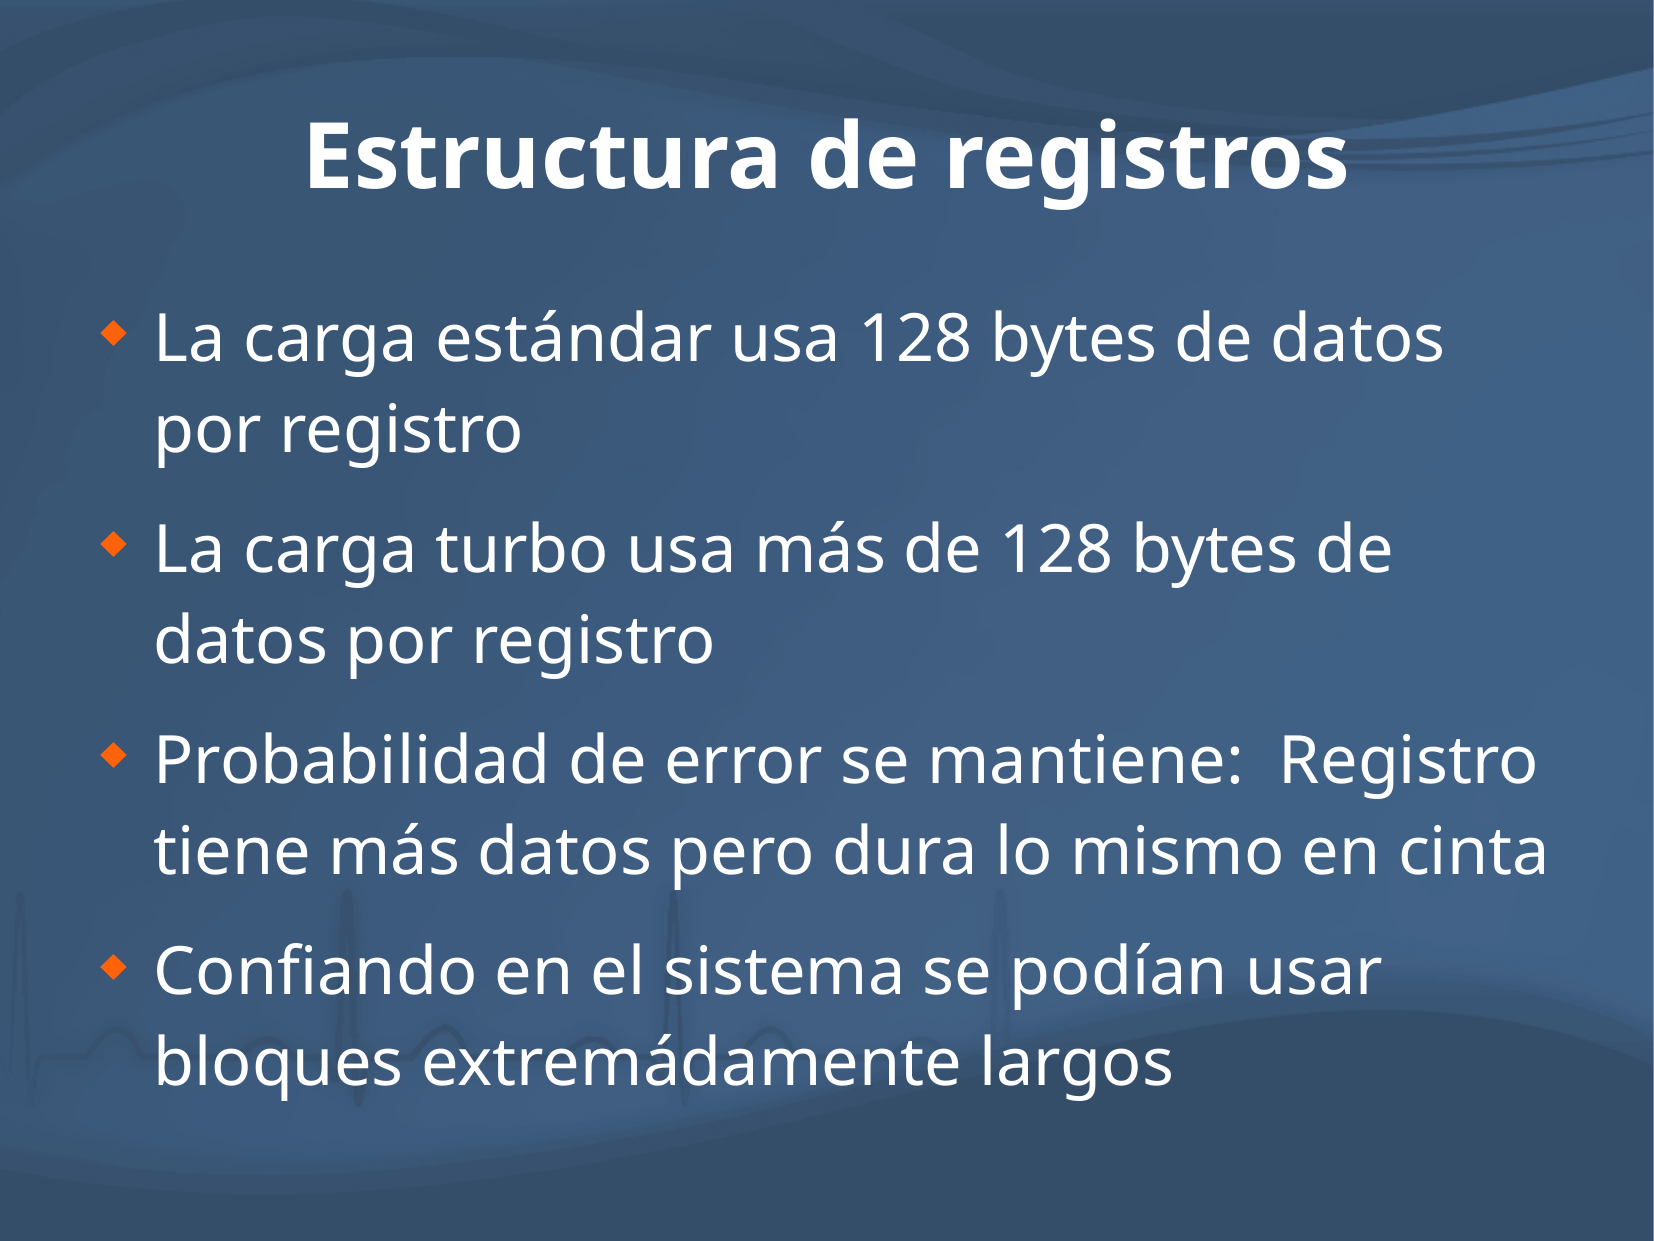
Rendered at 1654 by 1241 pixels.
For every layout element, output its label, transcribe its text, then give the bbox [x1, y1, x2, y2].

list La carga estándar usa 128 bytes de datos por registro La carga turbo usa más de 128 bytes de datos por registro Probabilidad de error se mantiene: Registro tiene más datos pero dura lo mismo en cinta Confiando en el sistema se podían usar bloques extremádamente largos [82, 290, 1571, 1109]
title Estructura de registros [82, 56, 1571, 250]
picture [0, 0, 1654, 1241]
